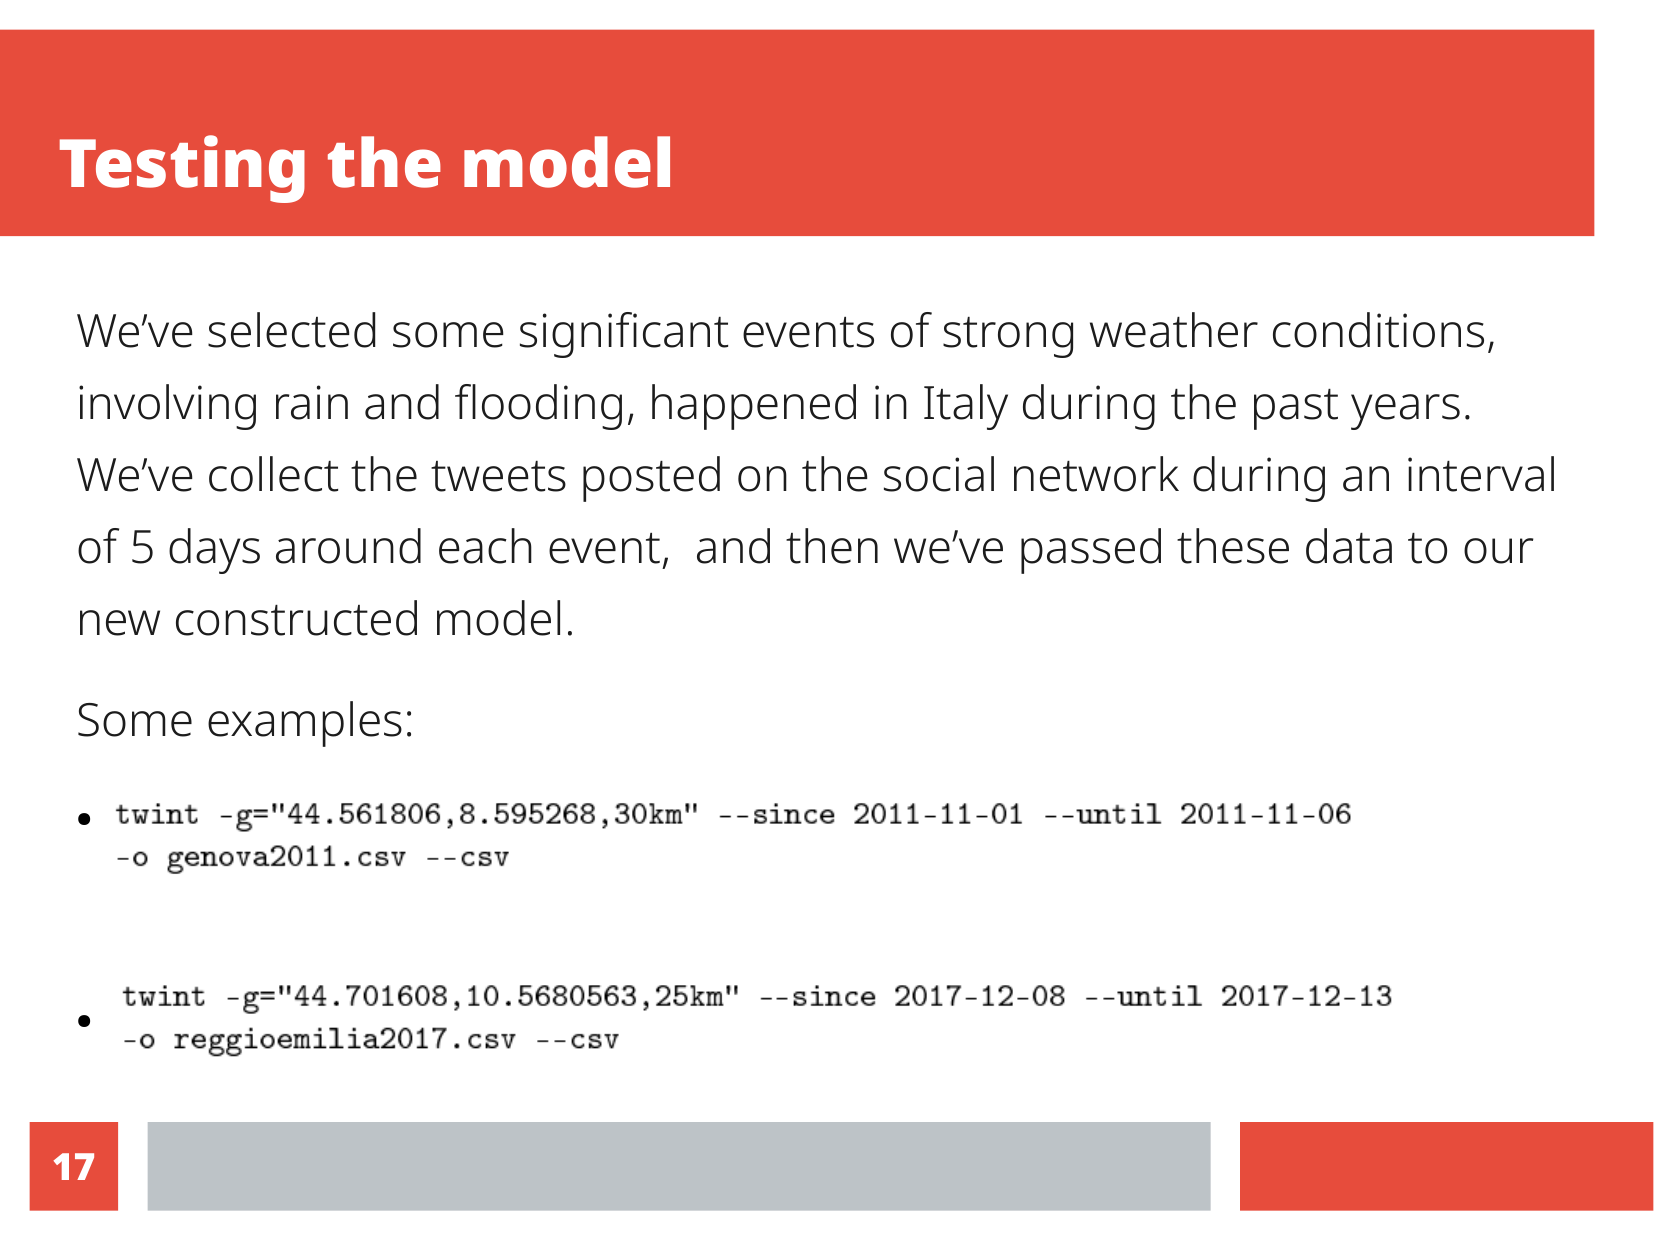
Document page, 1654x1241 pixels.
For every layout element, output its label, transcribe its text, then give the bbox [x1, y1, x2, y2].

title Testing the model [59, 59, 1595, 207]
picture [96, 791, 1371, 886]
picture [106, 973, 1407, 1069]
text_box We’ve selected some significant events of strong weather conditions, involving rain and flooding, happened in Italy during the past years. We’ve collect the tweets posted on the social network during an interval of 5 days around each event, and then we’ve passed these data to our new constructed model. Some examples: 2011-11-04 flood in Genova (6 deaths) 2017-12-12 flood in Lentigione, Reggio Emilia (1 death) [76, 289, 1582, 892]
